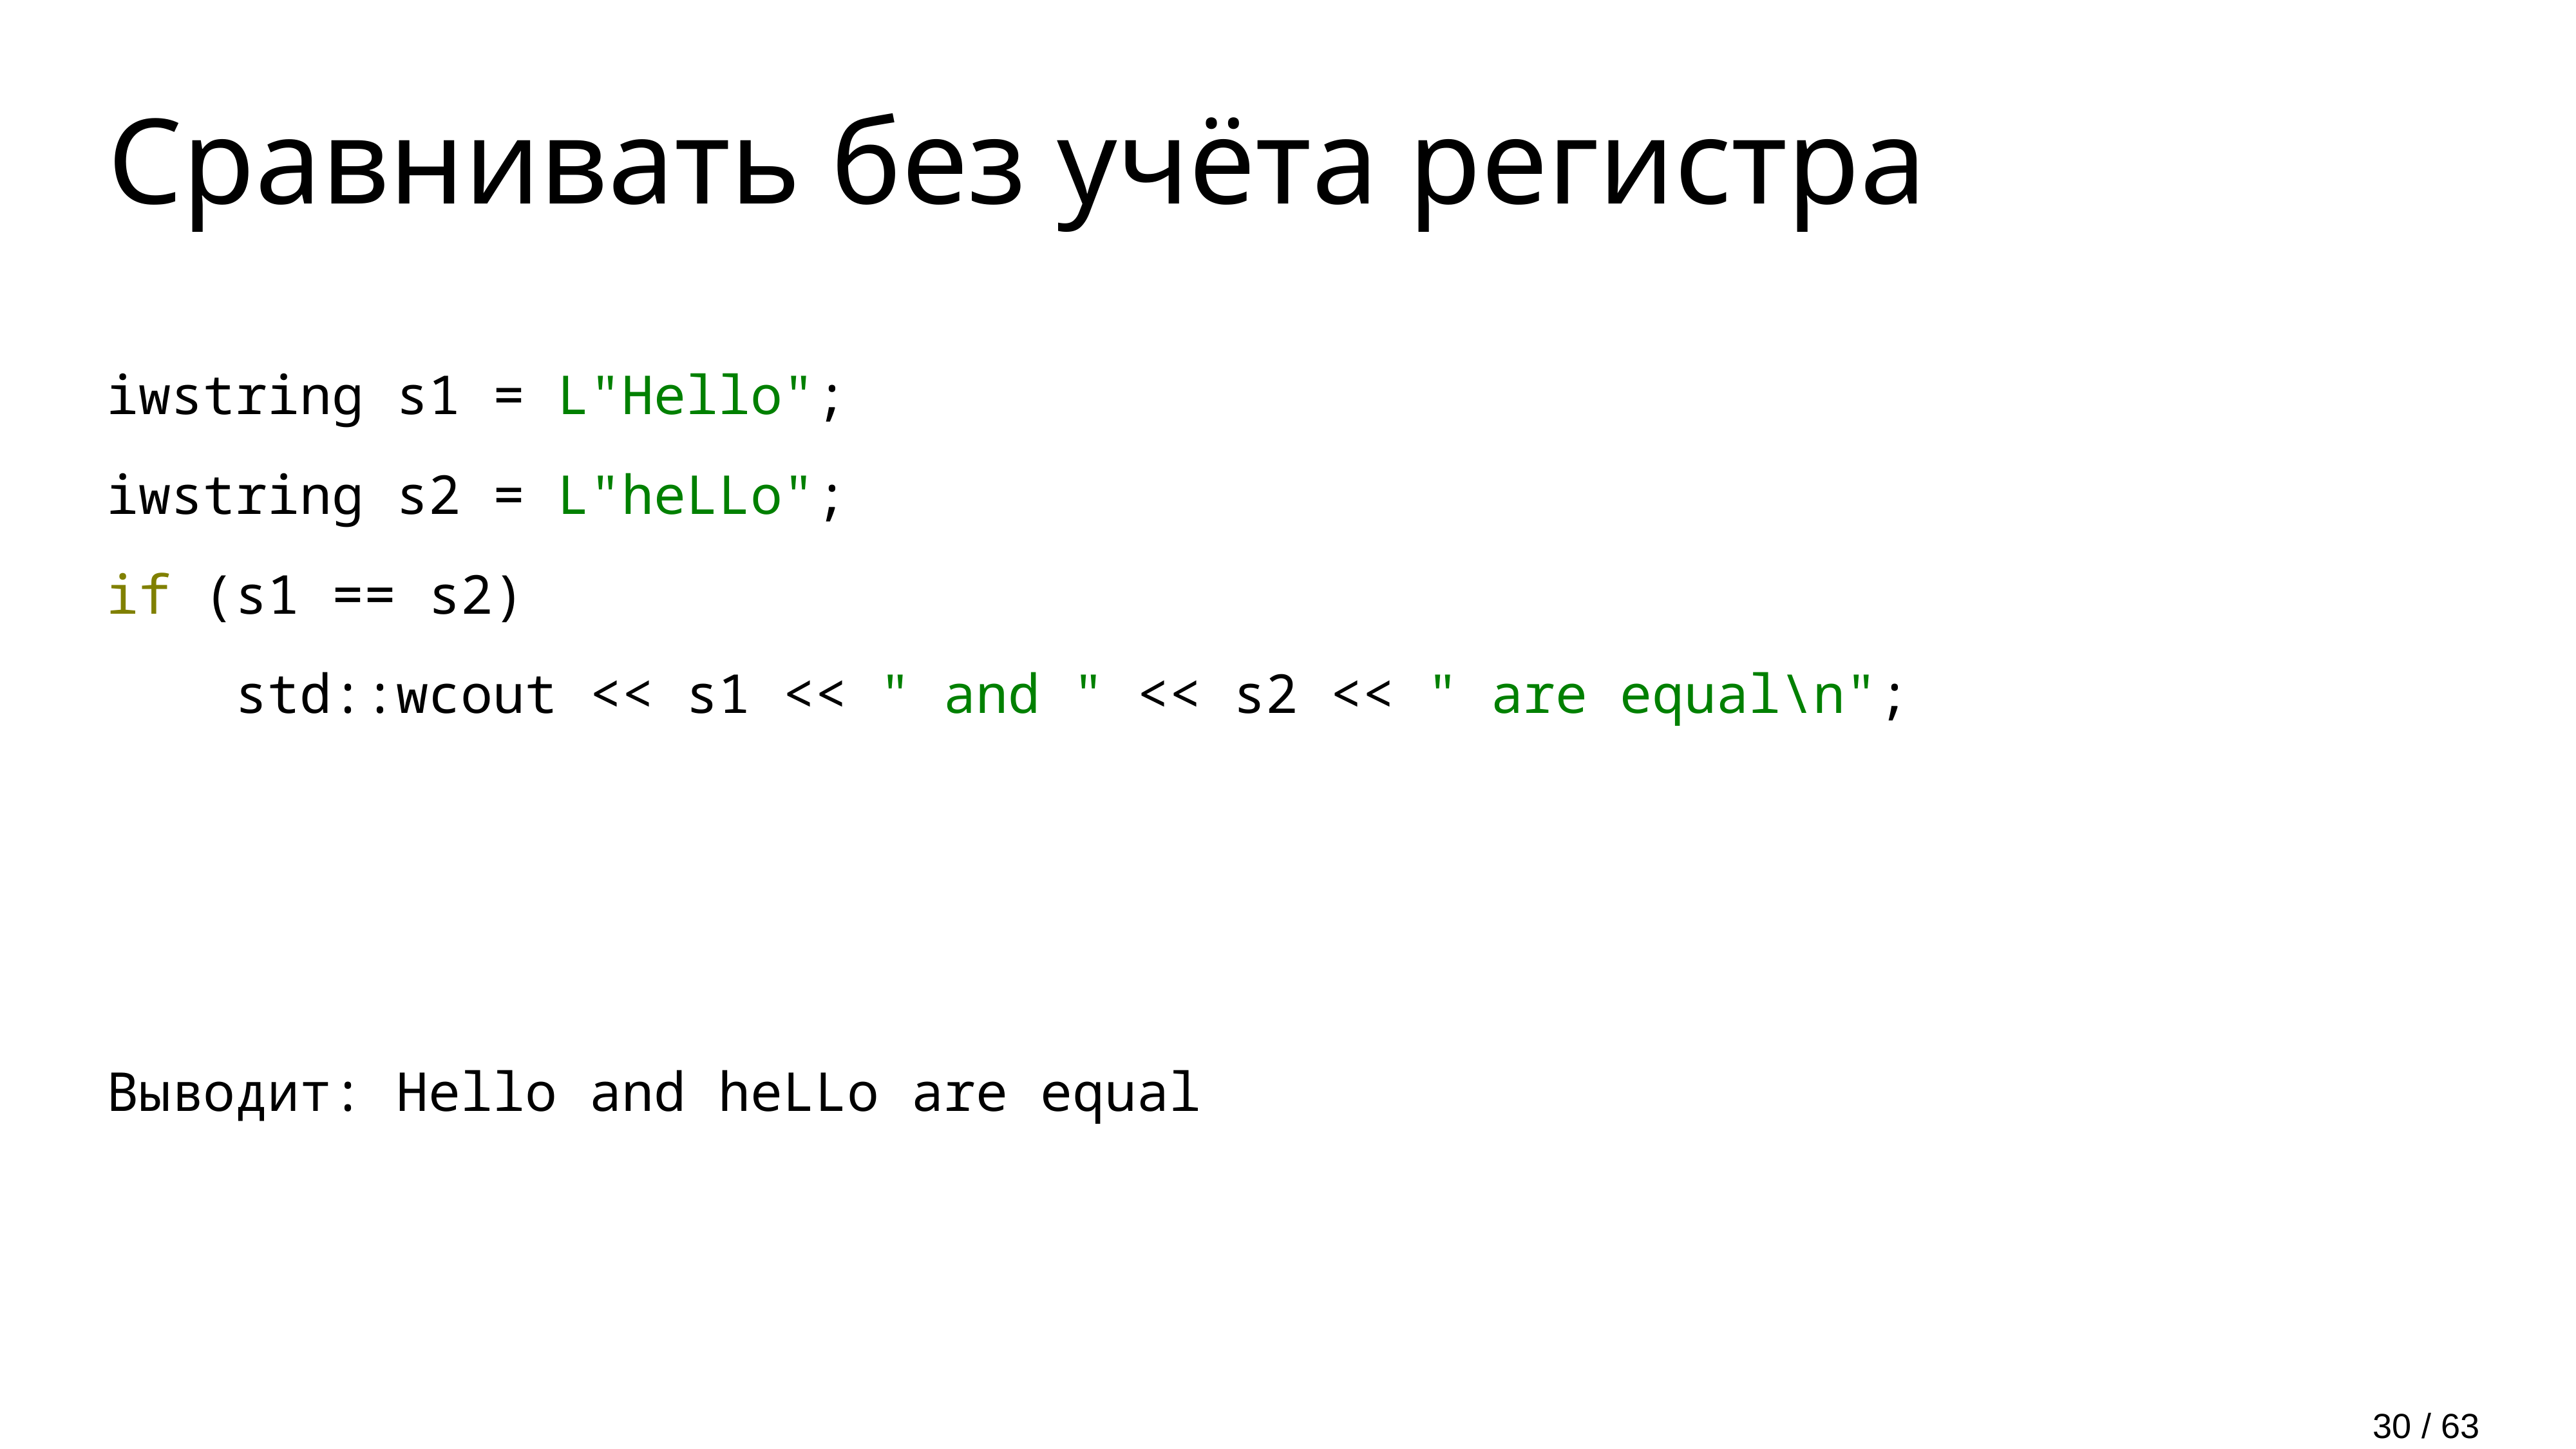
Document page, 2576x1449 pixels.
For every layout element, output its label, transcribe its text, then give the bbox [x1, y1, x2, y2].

title Сравнивать без учёта регистра [108, 80, 2468, 242]
text_box <number> / 63 [2363, 1402, 2576, 1449]
list iwstring s1 = L"Hello"; iwstring s2 = L"heLLo"; if (s1 == s2) std::wcout << s1 << " and " << s2 << " are equal\n"; Выводит: Hello and heLLo are equal [0, 295, 2576, 1449]
